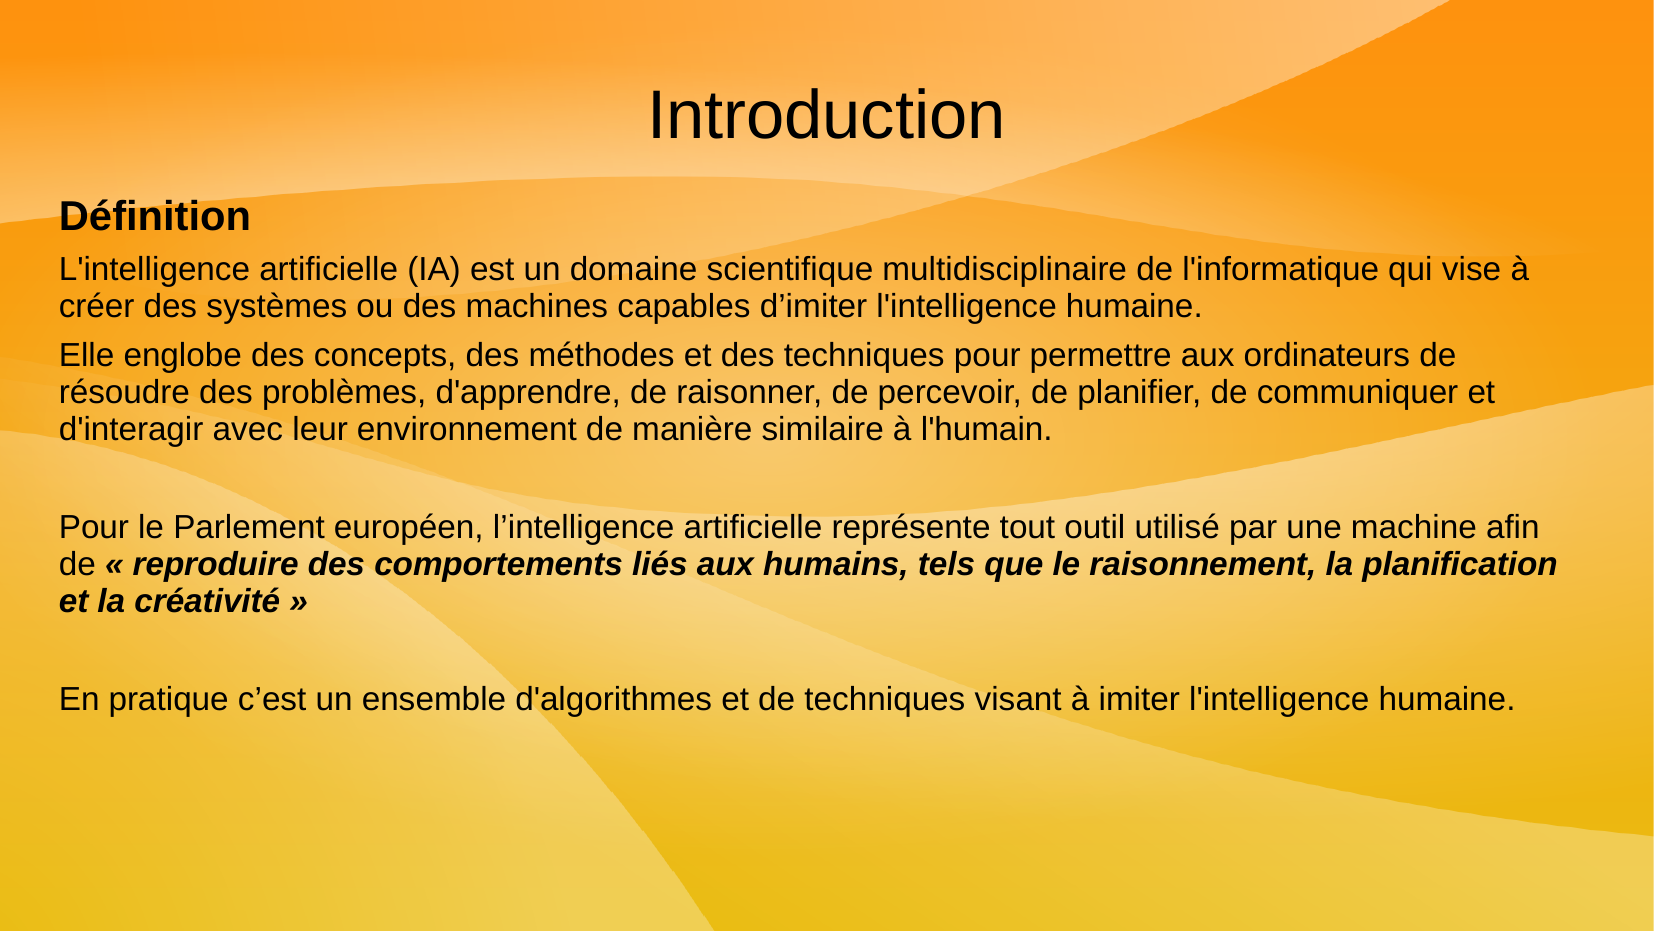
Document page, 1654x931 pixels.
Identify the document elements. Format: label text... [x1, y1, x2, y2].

picture [0, 0, 1654, 931]
title Introduction [82, 37, 1571, 193]
subtitle Définition L'intelligence artificielle (IA) est un domaine scientifique multidisciplinaire de l'informatique qui vise à créer des systèmes ou des machines capables d’imiter l'intelligence humaine. Elle englobe des concepts, des méthodes et des techniques pour permettre aux ordinateurs de résoudre des problèmes, d'apprendre, de raisonner, de percevoir, de planifier, de communiquer et d'interagir avec leur environnement de manière similaire à l'humain. Pour le Parlement européen, l’intelligence artificielle représente tout outil utilisé par une machine afin de « reproduire des comportements liés aux humains, tels que le raisonnement, la planification et la créativité » En pratique c’est un ensemble d'algorithmes et de techniques visant à imiter l'intelligence humaine. [58, 192, 1565, 923]
